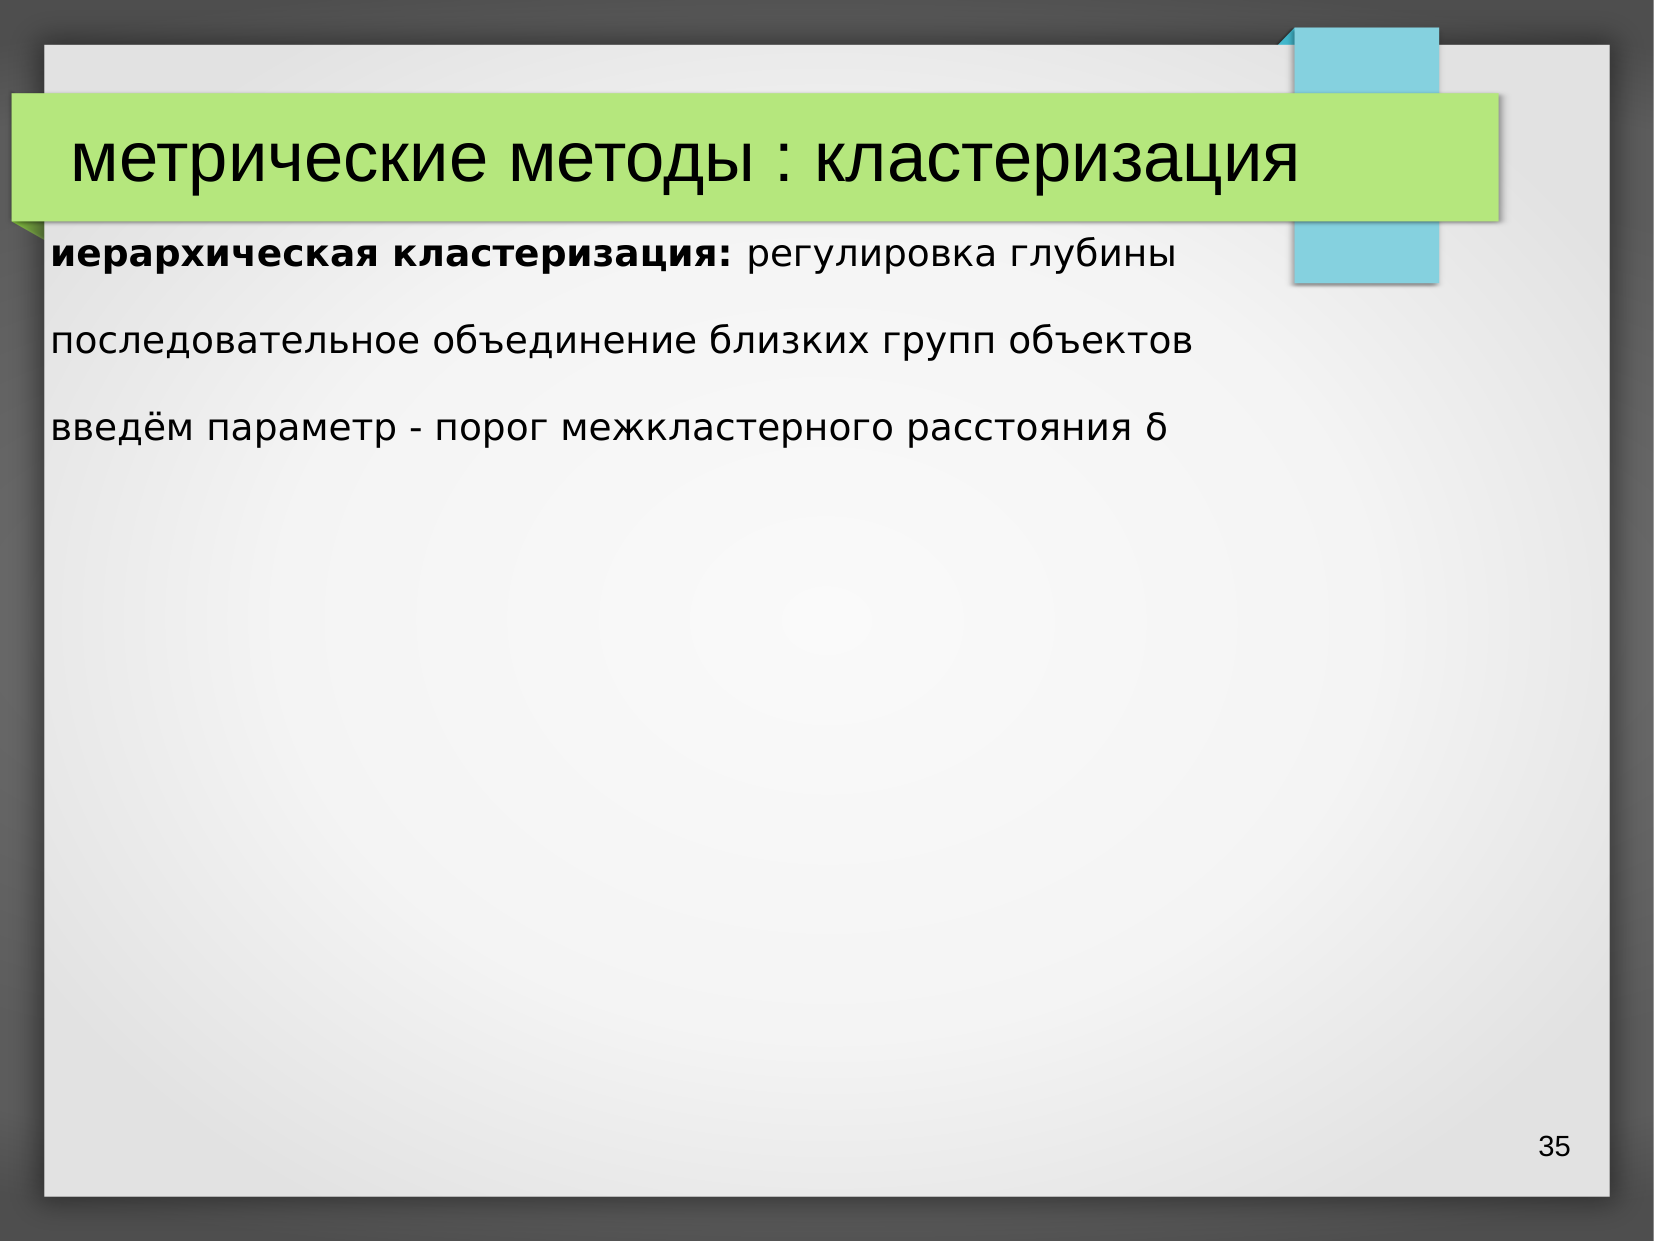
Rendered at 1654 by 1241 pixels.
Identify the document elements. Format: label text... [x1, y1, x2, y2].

text_box иерархическая кластеризация: регулировка глубины последовательное объединение близких групп объектов введём параметр - порог межкластерного расстояния δ [35, 224, 1288, 467]
picture [0, 0, 1654, 1241]
title метрические методы : кластеризация [70, 117, 1382, 197]
